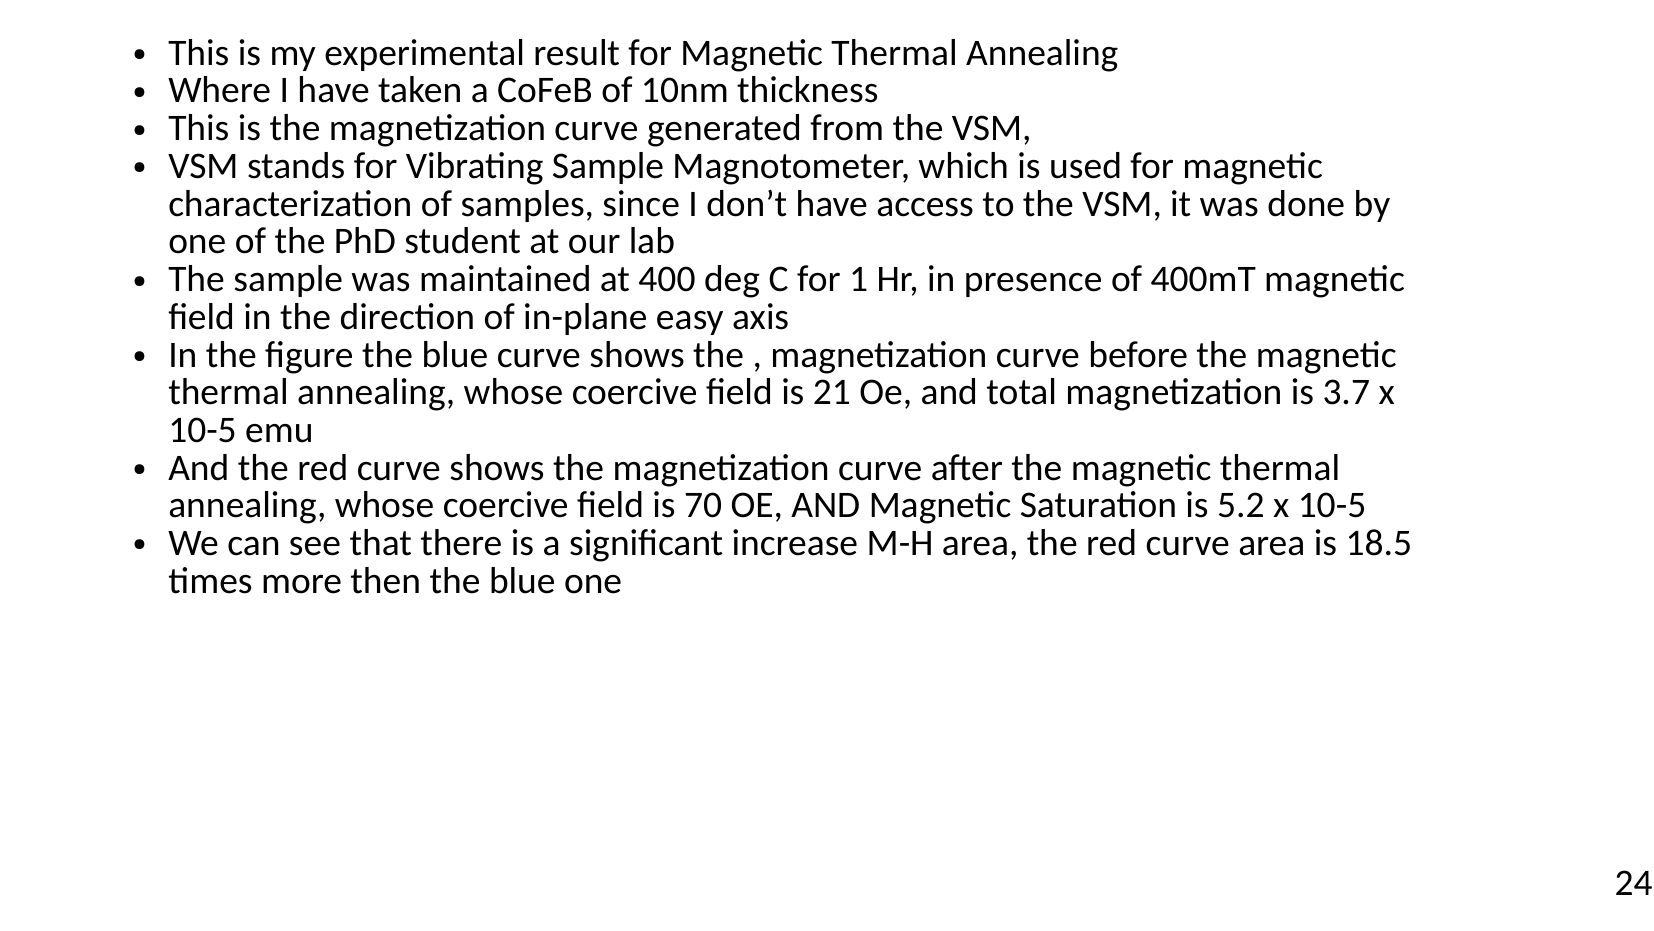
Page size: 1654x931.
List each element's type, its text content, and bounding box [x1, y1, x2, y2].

text_box This is my experimental result for Magnetic Thermal Annealing Where I have taken a CoFeB of 10nm thickness This is the magnetization curve generated from the VSM, VSM stands for Vibrating Sample Magnotometer, which is used for magnetic characterization of samples, since I don’t have access to the VSM, it was done by one of the PhD student at our lab The sample was maintained at 400 deg C for 1 Hr, in presence of 400mT magnetic field in the direction of in-plane easy axis In the figure the blue curve shows the , magnetization curve before the magnetic thermal annealing, whose coercive field is 21 Oe, and total magnetization is 3.7 x 10-5 emu And the red curve shows the magnetization curve after the magnetic thermal annealing, whose coercive field is 70 OE, AND Magnetic Saturation is 5.2 x 10-5 We can see that there is a significant increase M-H area, the red curve area is 18.5 times more then the blue one [118, 29, 1447, 611]
text_box <number> [1479, 860, 1654, 931]
